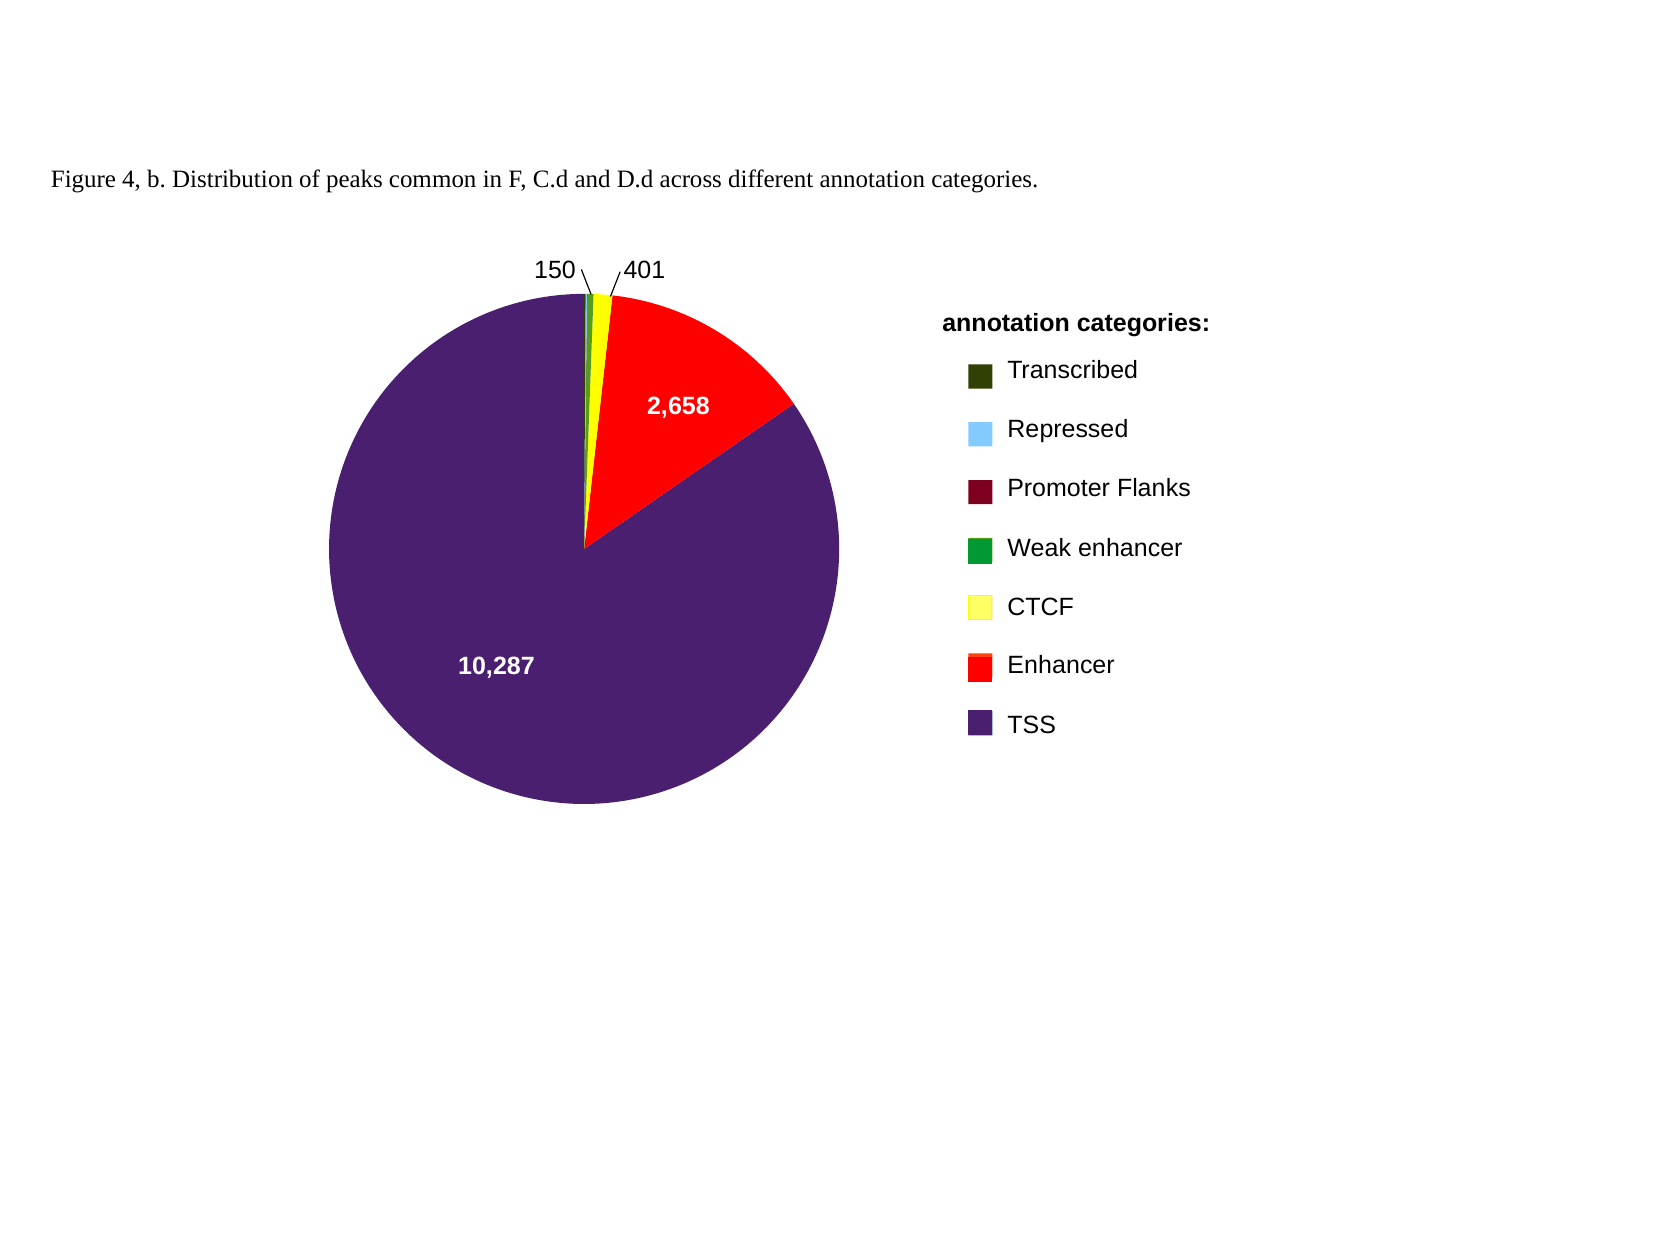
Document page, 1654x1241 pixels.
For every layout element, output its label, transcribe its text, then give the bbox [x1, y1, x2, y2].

text_box Repressed [992, 407, 1144, 451]
text_box Enhancer [992, 643, 1130, 687]
text_box CTCF [992, 584, 1089, 628]
text_box 401 [608, 248, 681, 292]
text_box 150 [519, 248, 592, 292]
text_box annotation categories: [927, 301, 1226, 345]
picture [955, 345, 1003, 758]
chart [258, 283, 910, 815]
text_box [968, 539, 992, 564]
text_box [968, 710, 992, 735]
text_box 2,658 [632, 384, 725, 428]
text_box 10,287 [443, 644, 550, 688]
text_box Transcribed [992, 348, 1154, 392]
text_box TSS [992, 702, 1072, 747]
text_box [968, 595, 992, 620]
text_box Weak enhancer [992, 525, 1198, 569]
text_box Promoter Flanks [992, 466, 1207, 510]
text_box [968, 657, 992, 682]
text_box Figure 4, b. Distribution of peaks common in F, C.d and D.d across different annotation categories. [36, 157, 1055, 203]
